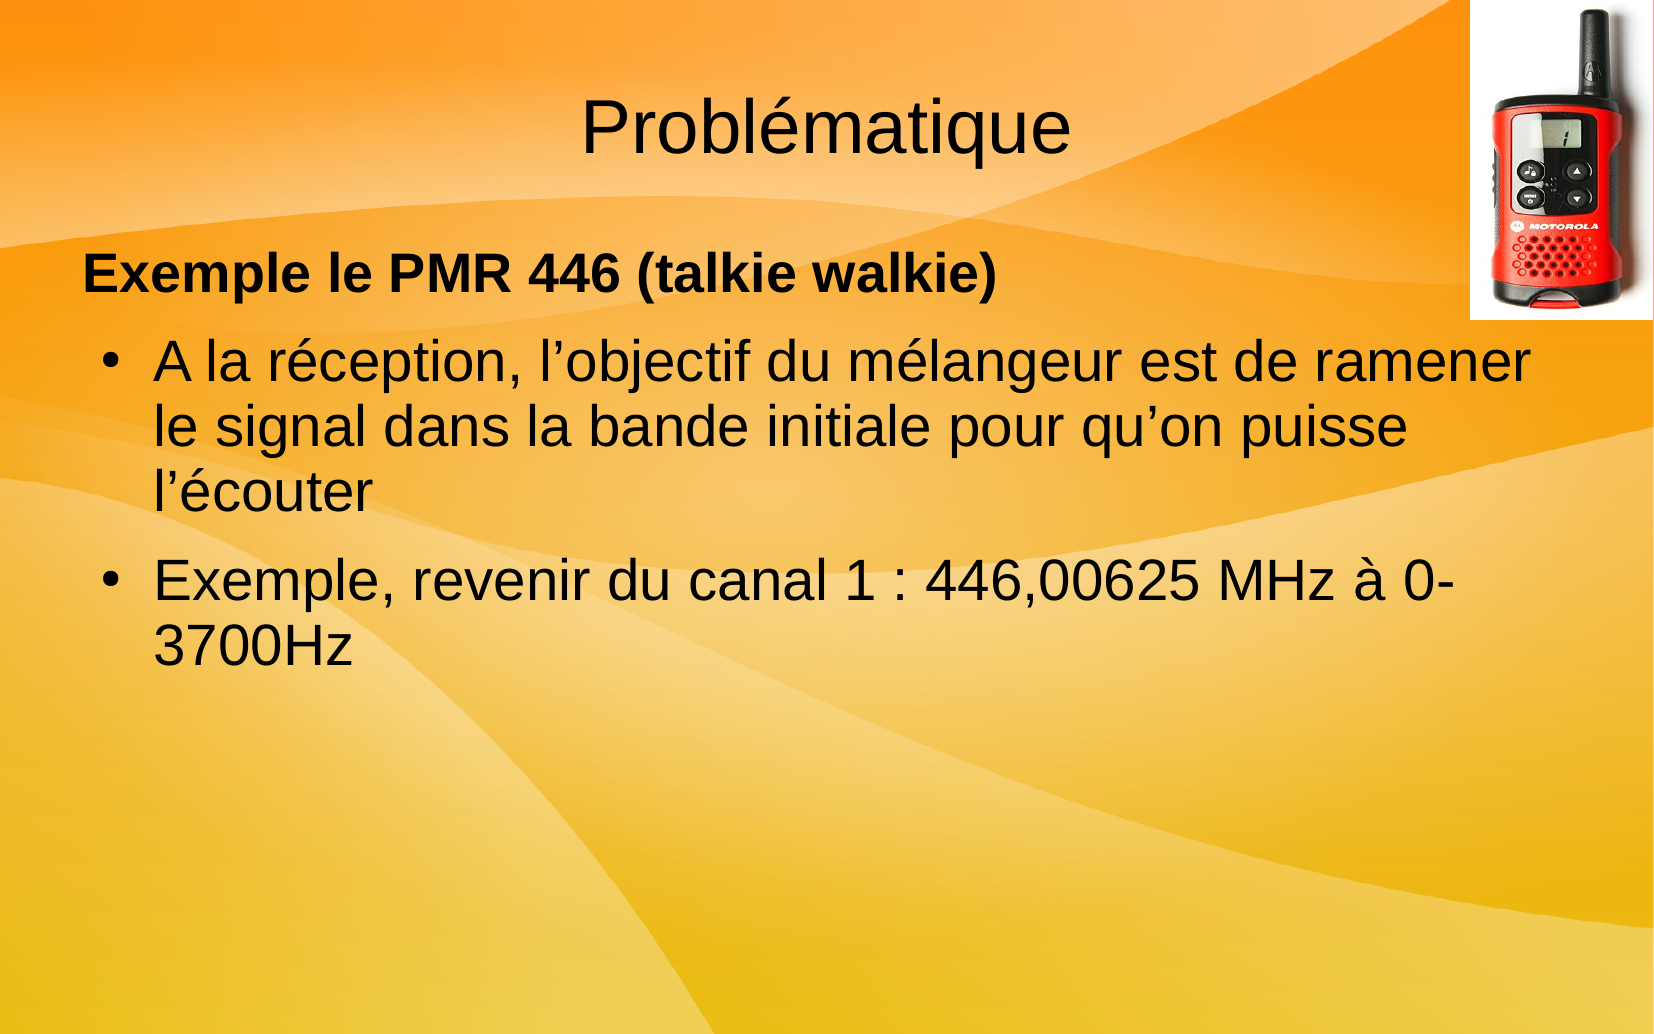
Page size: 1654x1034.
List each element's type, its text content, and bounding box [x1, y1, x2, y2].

list Exemple le PMR 446 (talkie walkie) A la réception, l’objectif du mélangeur est de ramener le signal dans la bande initiale pour qu’on puisse l’écouter Exemple, revenir du canal 1 : 446,00625 MHz à 0-3700Hz [82, 241, 1571, 842]
picture [0, 0, 1654, 1034]
title Problématique [82, 41, 1470, 214]
